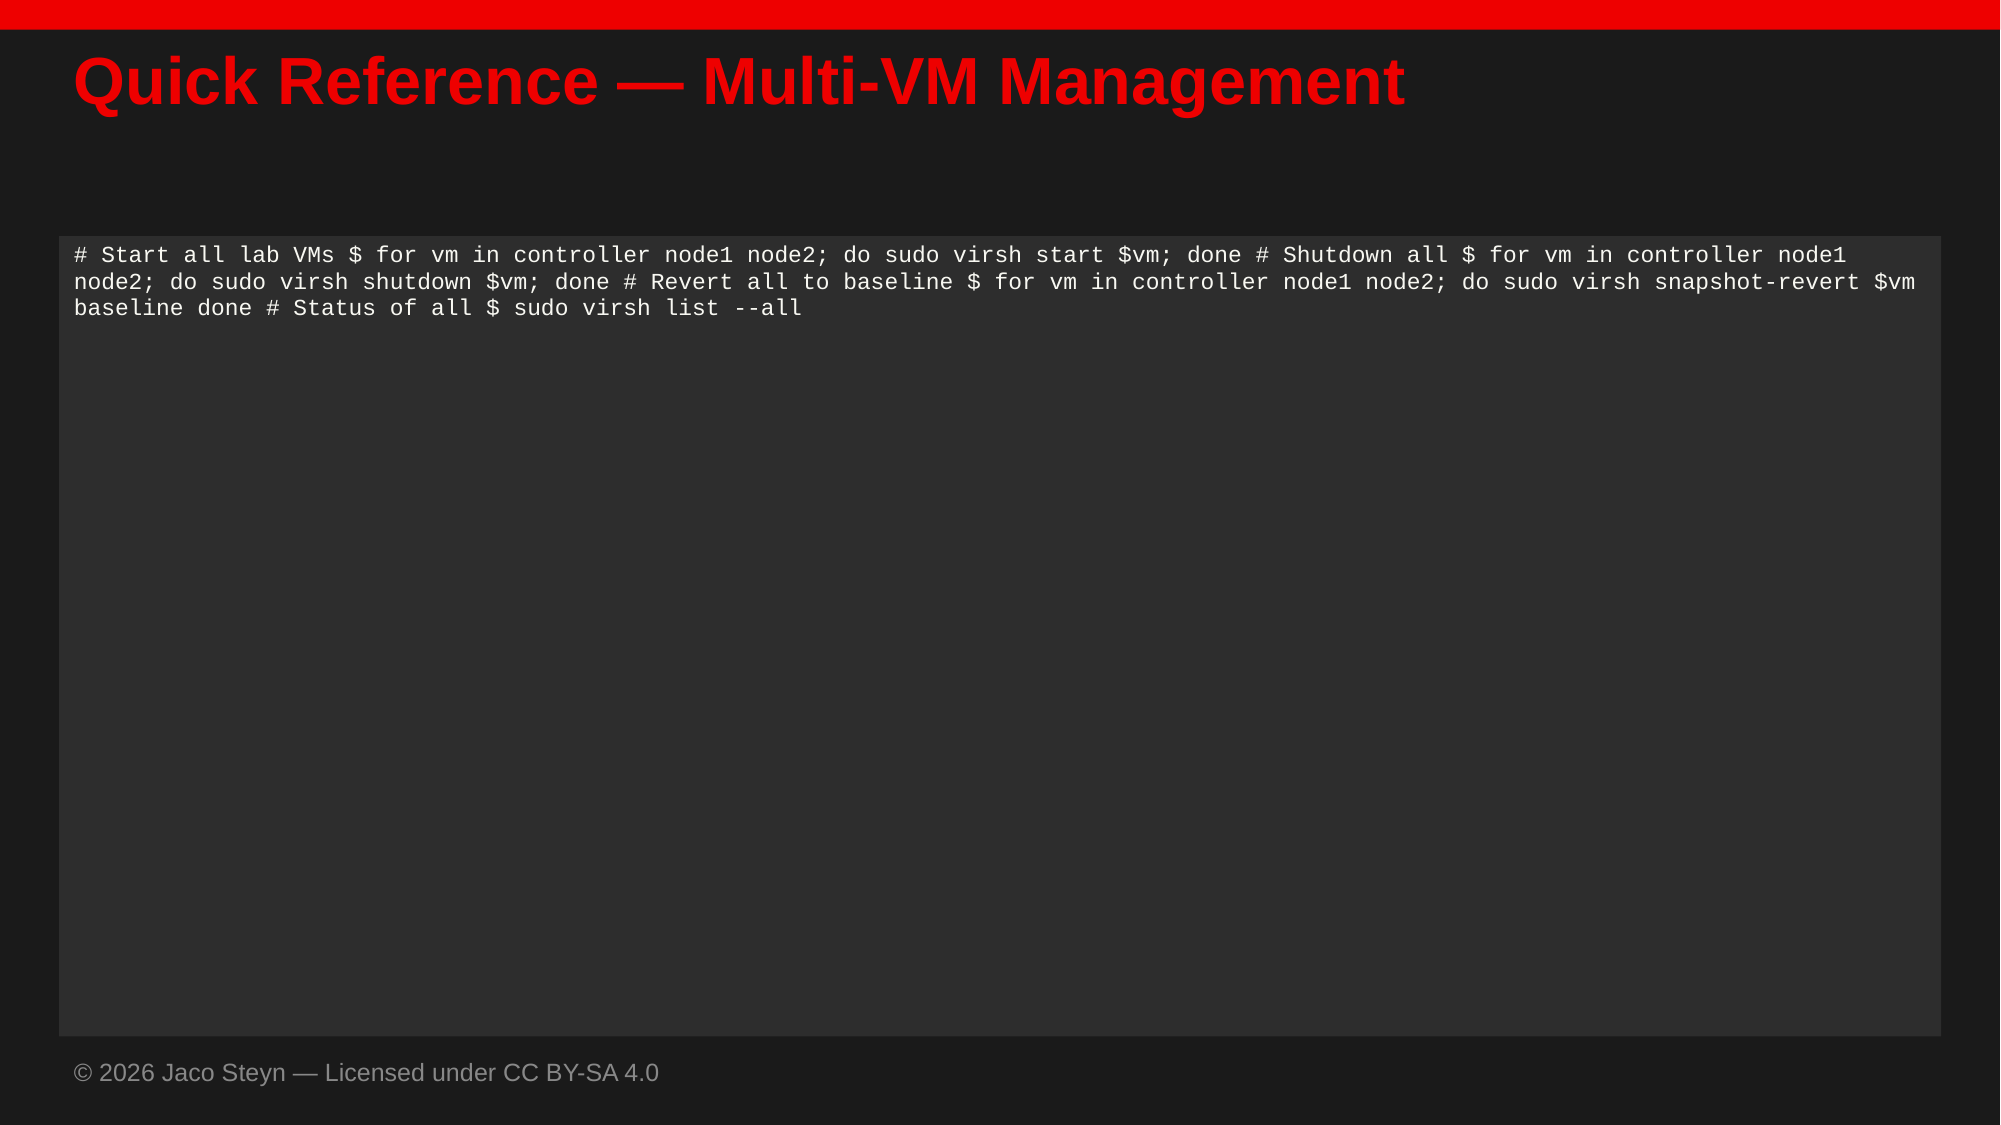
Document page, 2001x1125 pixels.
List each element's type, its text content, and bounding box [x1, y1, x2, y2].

text_box [0, 0, 2001, 30]
text_box © 2026 Jaco Steyn — Licensed under CC BY-SA 4.0 [59, 1051, 1942, 1093]
text_box Quick Reference — Multi-VM Management [59, 36, 1942, 208]
text_box # Start all lab VMs $ for vm in controller node1 node2; do sudo virsh start $vm; done # Shutdown all $ for vm in controller node1 node2; do sudo virsh shutdown $vm; done # Revert all to baseline $ for vm in controller node1 node2; do sudo virsh snapshot-revert $vm baseline done # Status of all $ sudo virsh list --all [59, 236, 1942, 1037]
